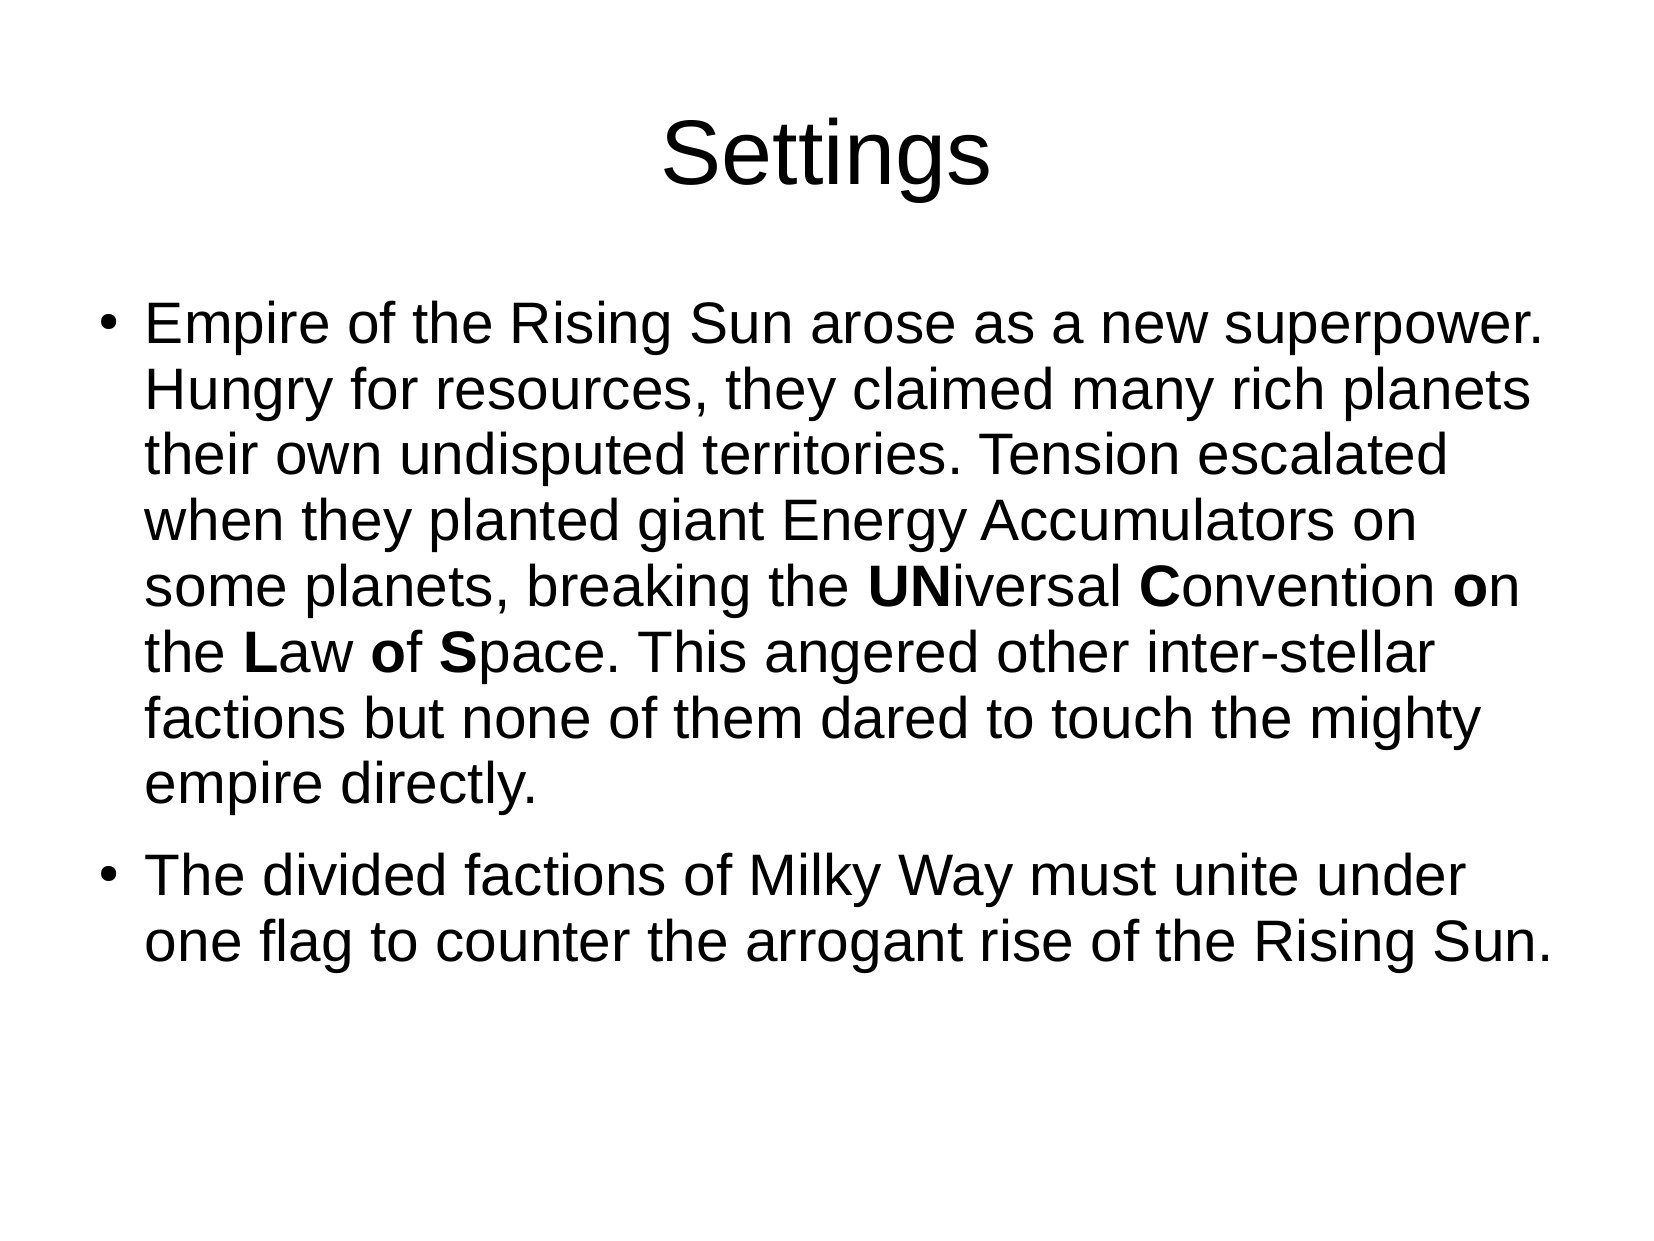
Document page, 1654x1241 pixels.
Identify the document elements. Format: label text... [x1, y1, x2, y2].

list Empire of the Rising Sun arose as a new superpower. Hungry for resources, they claimed many rich planets their own undisputed territories. Tension escalated when they planted giant Energy Accumulators on some planets, breaking the UNiversal Convention on the Law of Space. This angered other inter-stellar factions but none of them dared to touch the mighty empire directly. The divided factions of Milky Way must unite under one flag to counter the arrogant rise of the Rising Sun. [82, 290, 1571, 1010]
title Settings [82, 49, 1571, 257]
